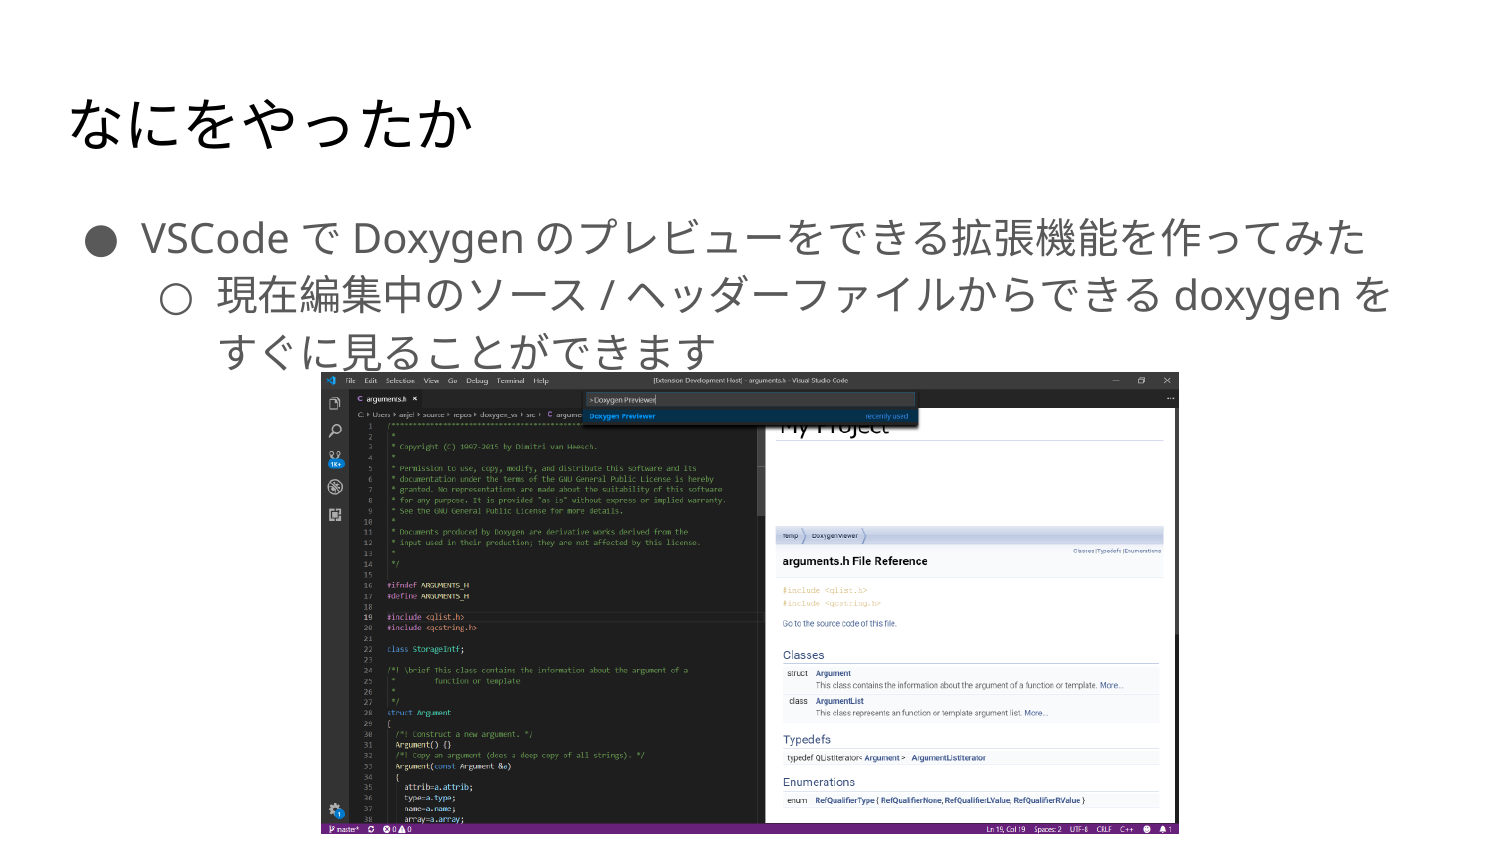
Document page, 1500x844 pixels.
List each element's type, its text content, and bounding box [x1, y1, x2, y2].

list VSCodeでDoxygenのプレビューをできる拡張機能を作ってみた 現在編集中のソース/ヘッダーファイルからできるdoxygenをすぐに見ることができます [51, 189, 1449, 750]
picture [321, 372, 1179, 834]
title なにをやったか [51, 72, 1449, 167]
